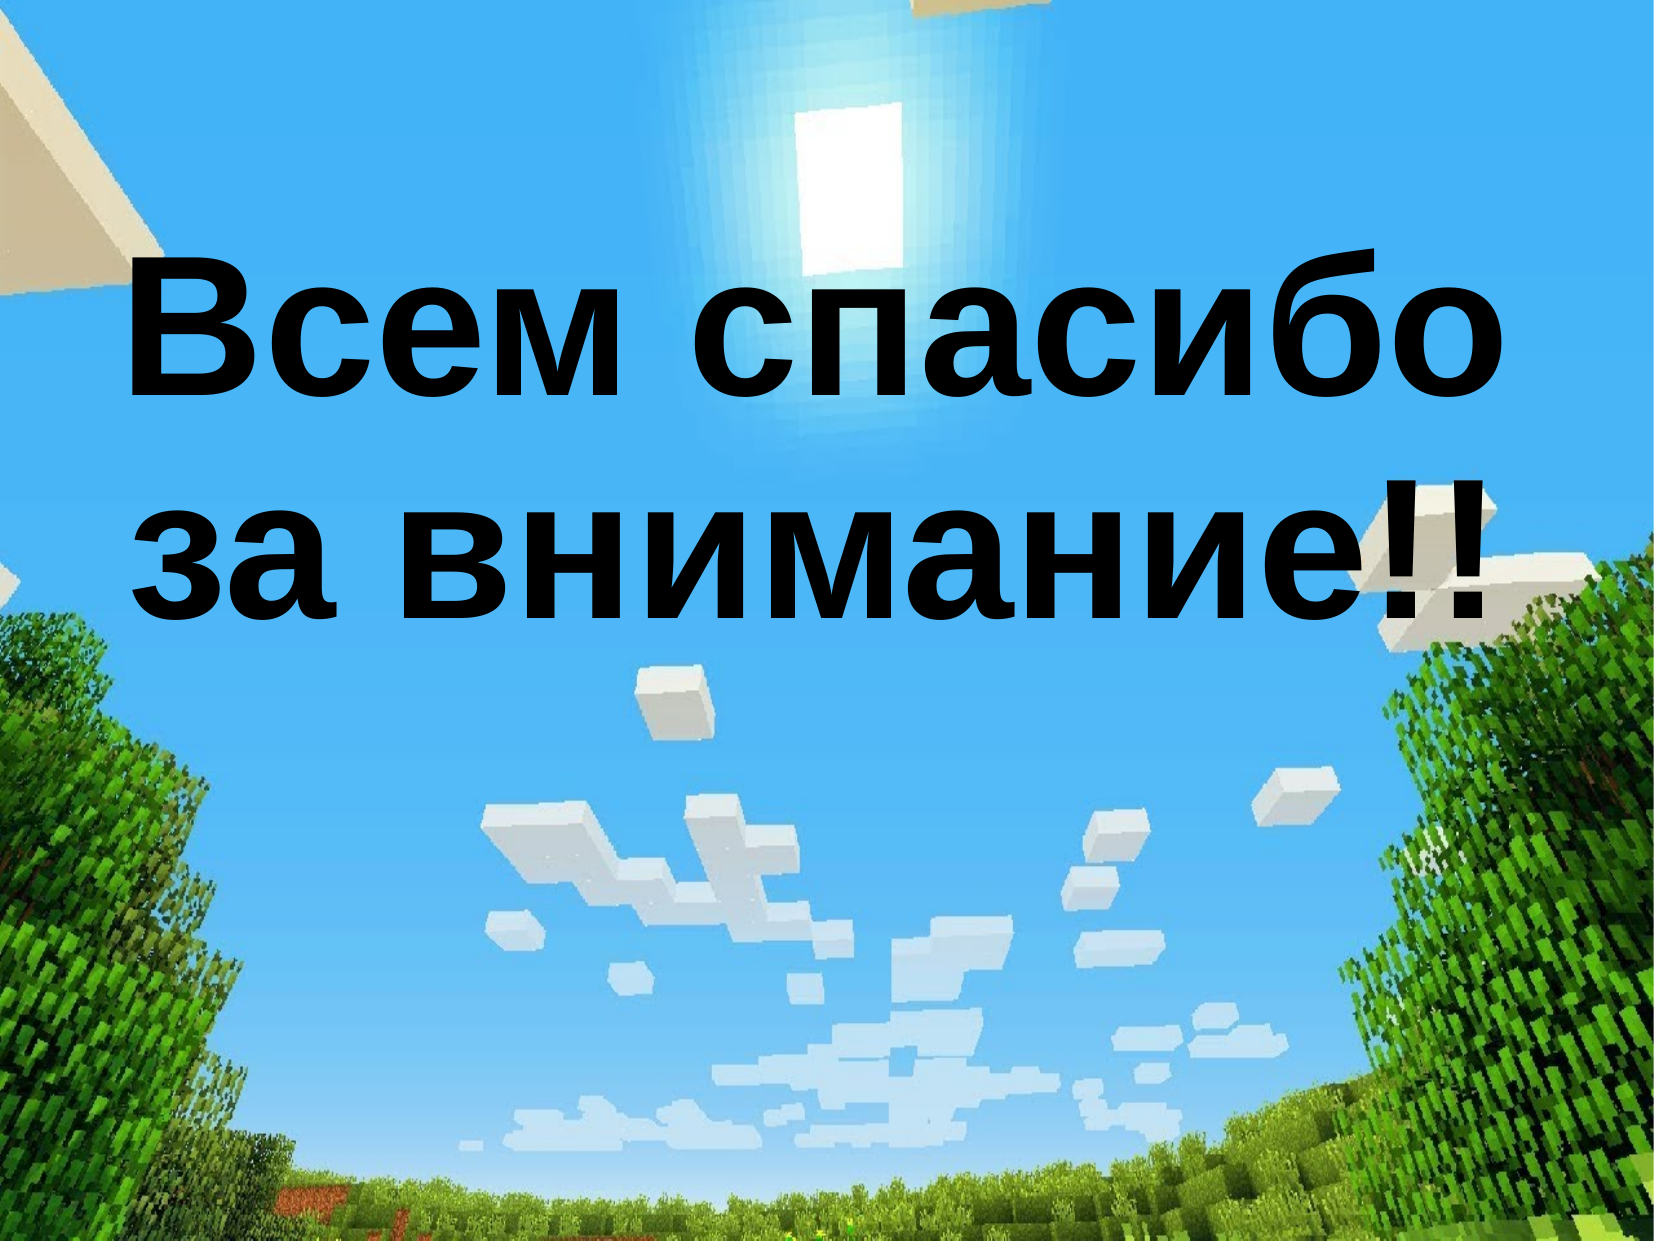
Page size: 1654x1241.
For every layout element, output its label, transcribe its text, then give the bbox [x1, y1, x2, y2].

picture [0, 0, 1654, 1241]
title Всем спасибо за внимание!! [70, 214, 1560, 662]
